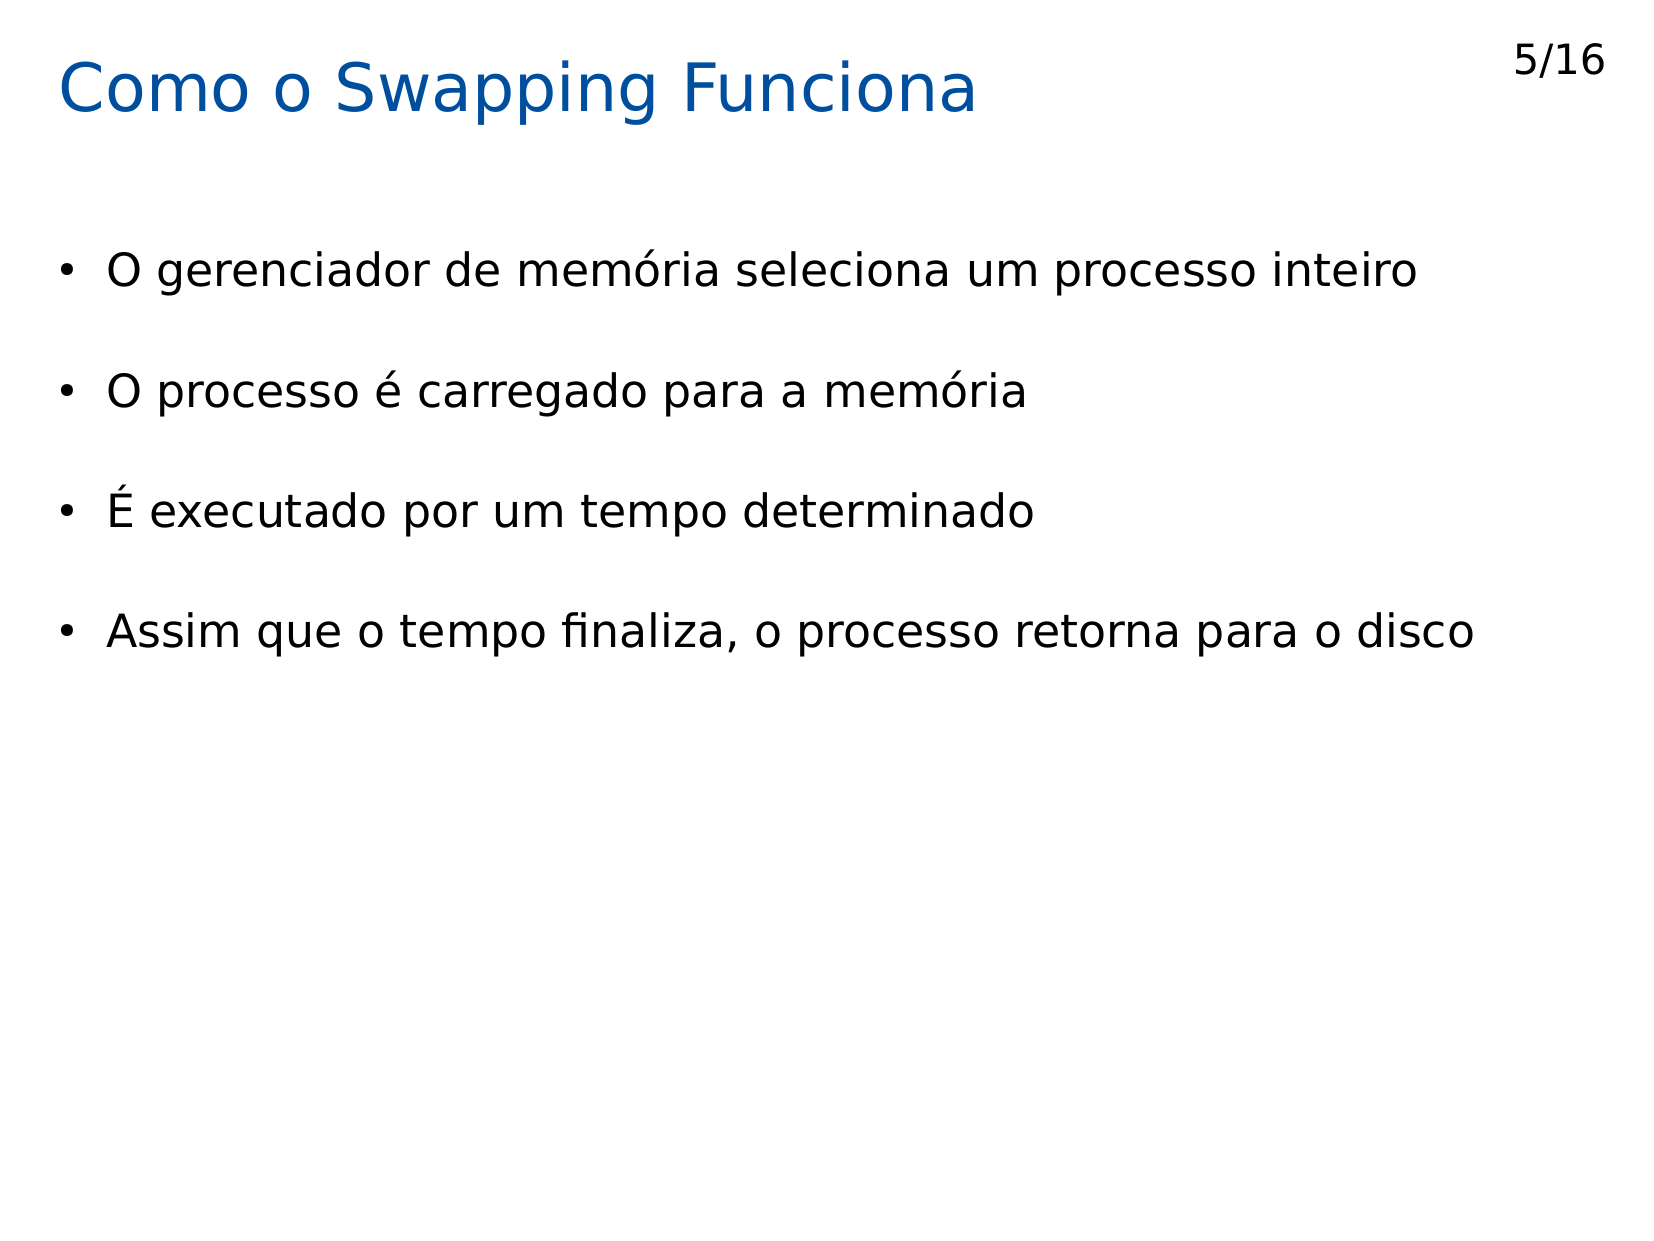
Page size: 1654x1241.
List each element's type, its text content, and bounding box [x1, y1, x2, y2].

title Como o Swapping Funciona [59, 29, 1506, 148]
list O gerenciador de memória seleciona um processo inteiro O processo é carregado para a memória É executado por um tempo determinado Assim que o tempo finaliza, o processo retorna para o disco [59, 236, 1595, 1211]
